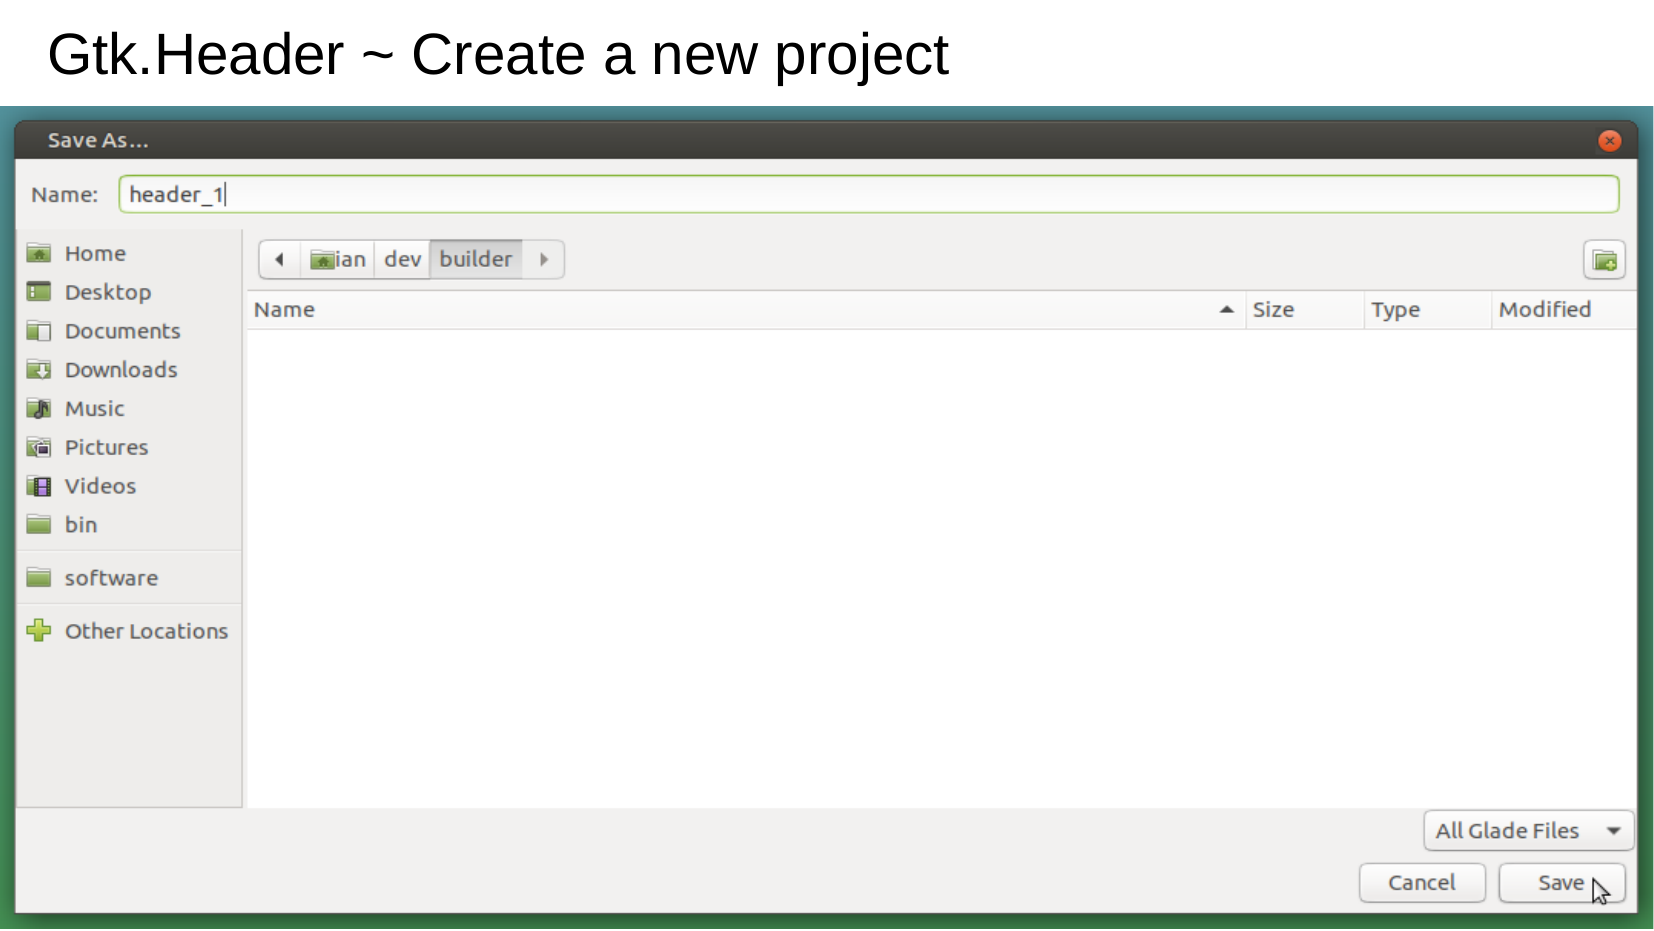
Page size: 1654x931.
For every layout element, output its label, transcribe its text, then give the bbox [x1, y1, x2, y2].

title Gtk.Header ~ Create a new project [47, 16, 1571, 92]
picture [0, 106, 1654, 930]
